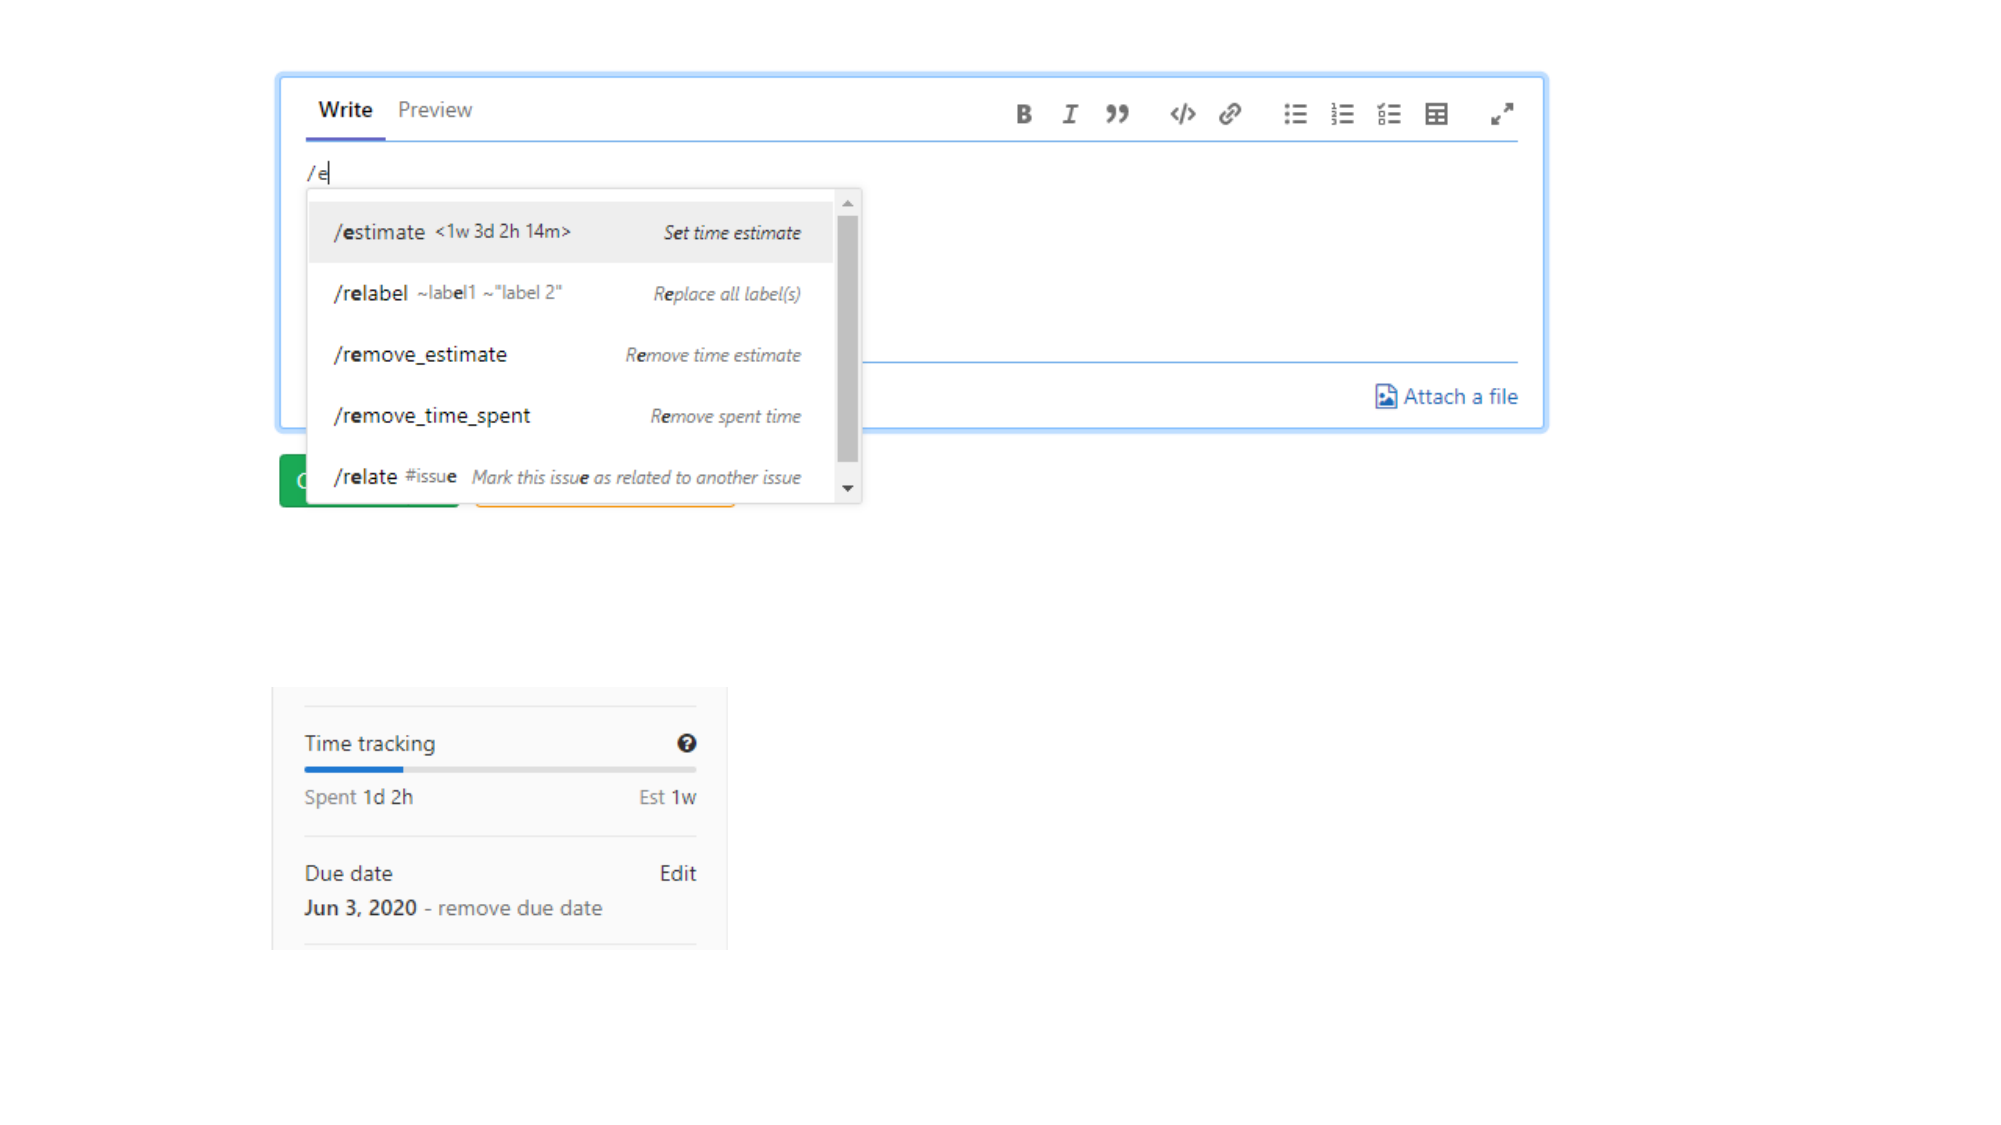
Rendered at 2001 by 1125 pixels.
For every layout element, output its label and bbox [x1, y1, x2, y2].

picture [264, 64, 1562, 514]
picture [264, 687, 728, 950]
